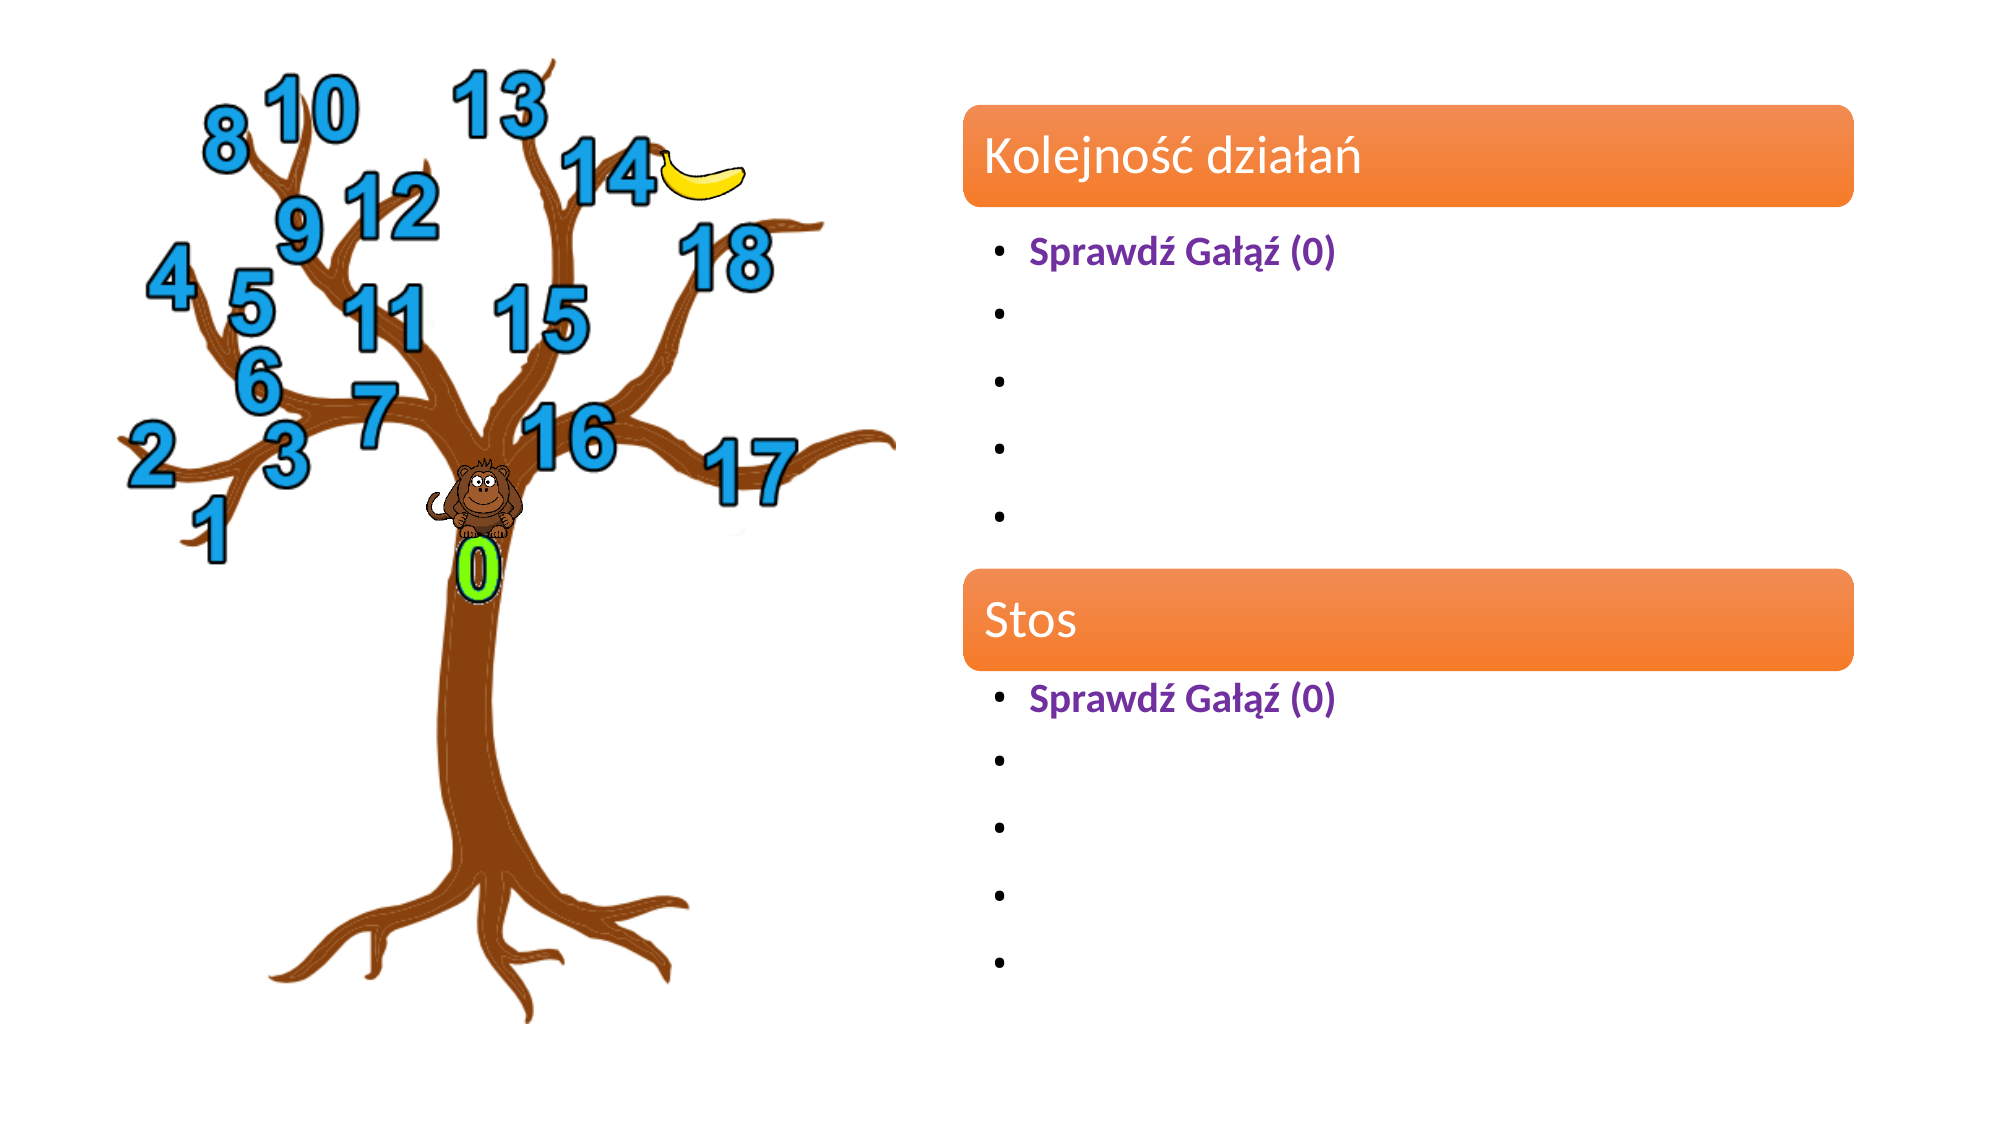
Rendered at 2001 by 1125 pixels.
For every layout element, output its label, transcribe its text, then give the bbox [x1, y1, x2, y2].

text_box Kolejność działań [963, 104, 1854, 208]
text_box Stos [963, 568, 1854, 671]
picture [117, 58, 896, 1024]
text_box Sprawdź Gałąź (0) [963, 671, 1854, 954]
text_box Sprawdź Gałąź (0) [963, 224, 1854, 569]
